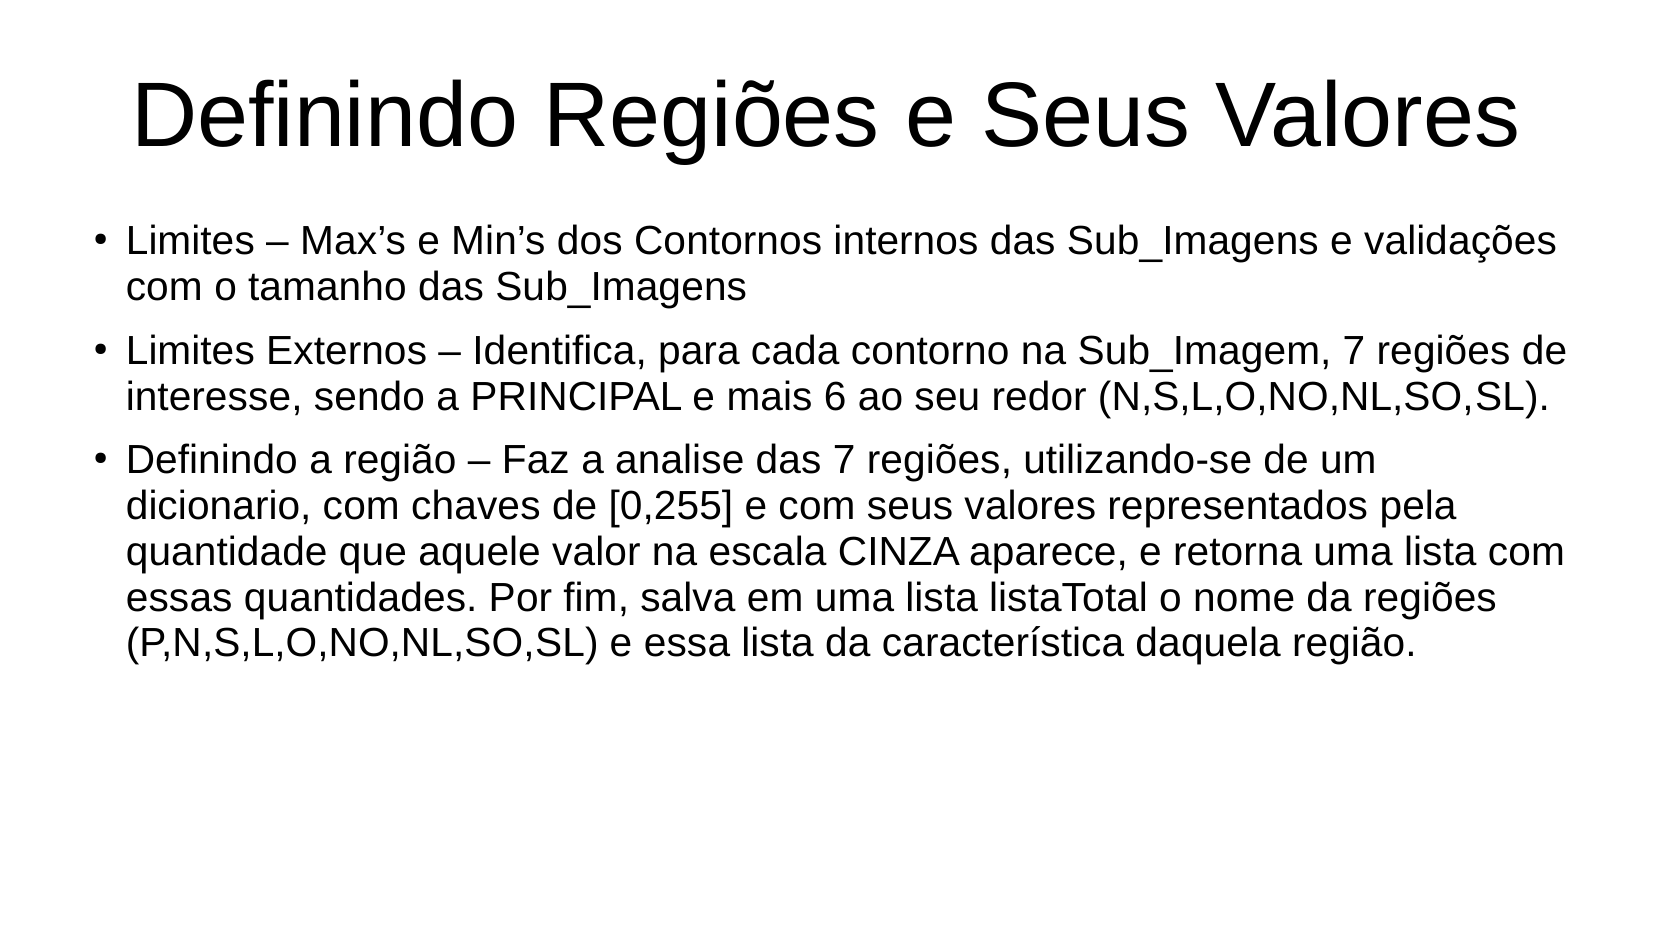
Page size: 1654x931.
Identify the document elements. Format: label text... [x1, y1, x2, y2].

list Limites – Max’s e Min’s dos Contornos internos das Sub_Imagens e validações com o tamanho das Sub_Imagens Limites Externos – Identifica, para cada contorno na Sub_Imagem, 7 regiões de interesse, sendo a PRINCIPAL e mais 6 ao seu redor (N,S,L,O,NO,NL,SO,SL). Definindo a região – Faz a analise das 7 regiões, utilizando-se de um dicionario, com chaves de [0,255] e com seus valores representados pela quantidade que aquele valor na escala CINZA aparece, e retorna uma lista com essas quantidades. Por fim, salva em uma lista listaTotal o nome da regiões (P,N,S,L,O,NO,NL,SO,SL) e essa lista da característica daquela região. [82, 217, 1571, 758]
title Definindo Regiões e Seus Valores [82, 37, 1571, 193]
